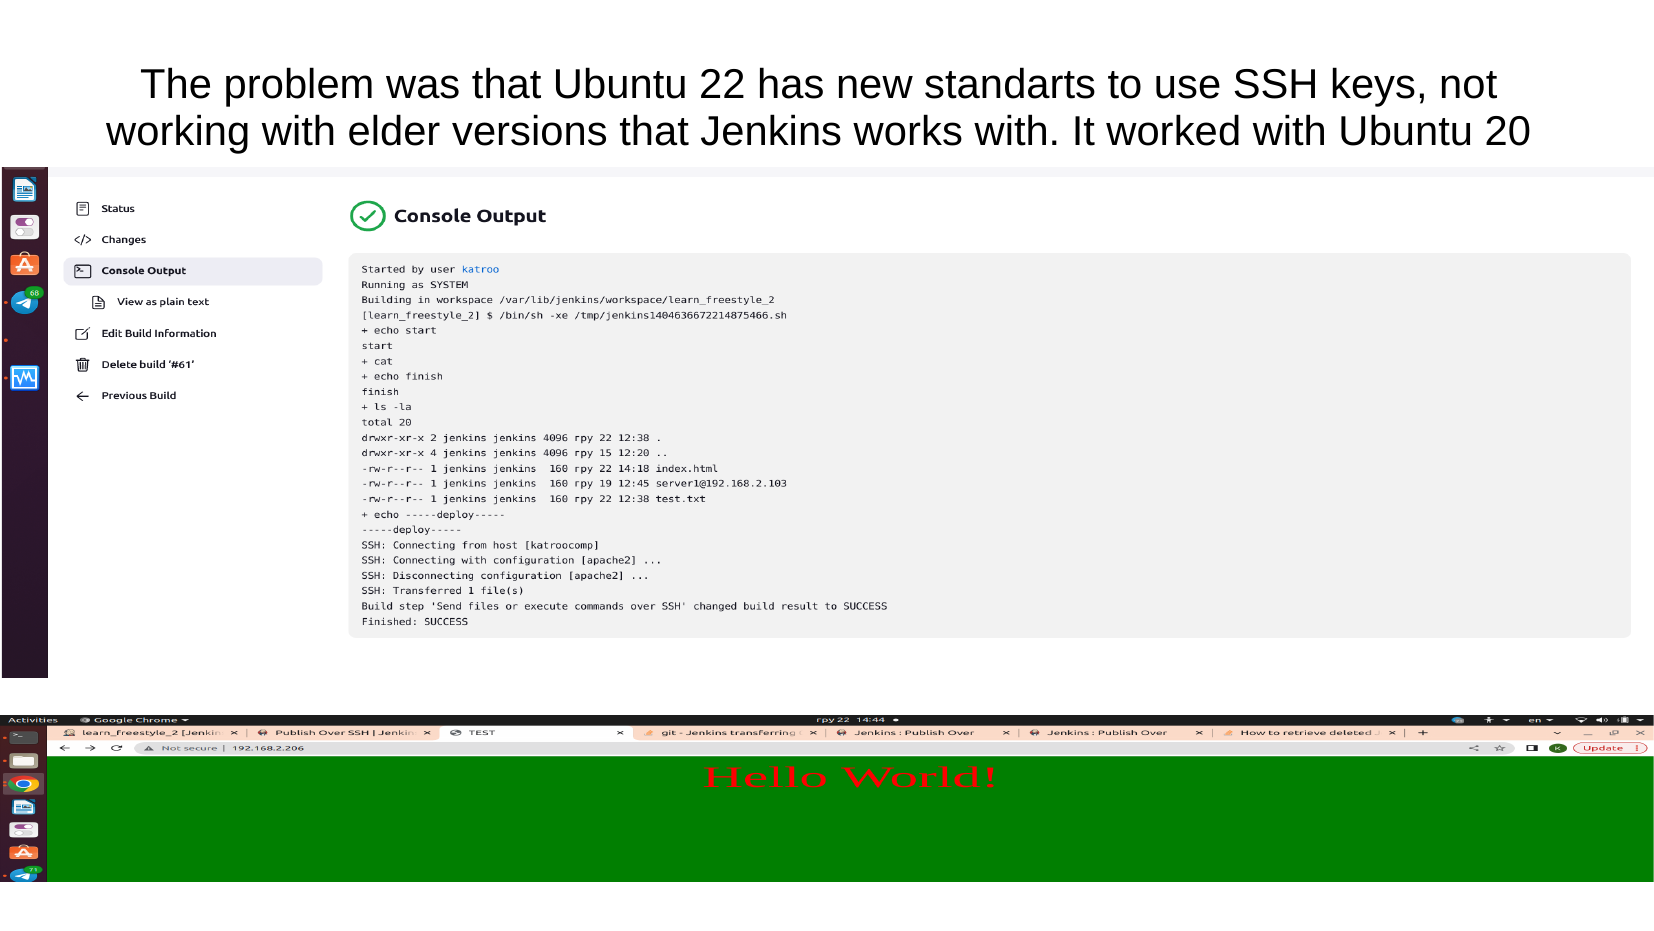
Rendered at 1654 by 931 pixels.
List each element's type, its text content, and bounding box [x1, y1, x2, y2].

picture [1, 167, 1654, 678]
title The problem was that Ubuntu 22 has new standarts to use SSH keys, not working with elder versions that Jenkins works with. It worked with Ubuntu 20 [75, 30, 1564, 167]
picture [0, 715, 1654, 882]
